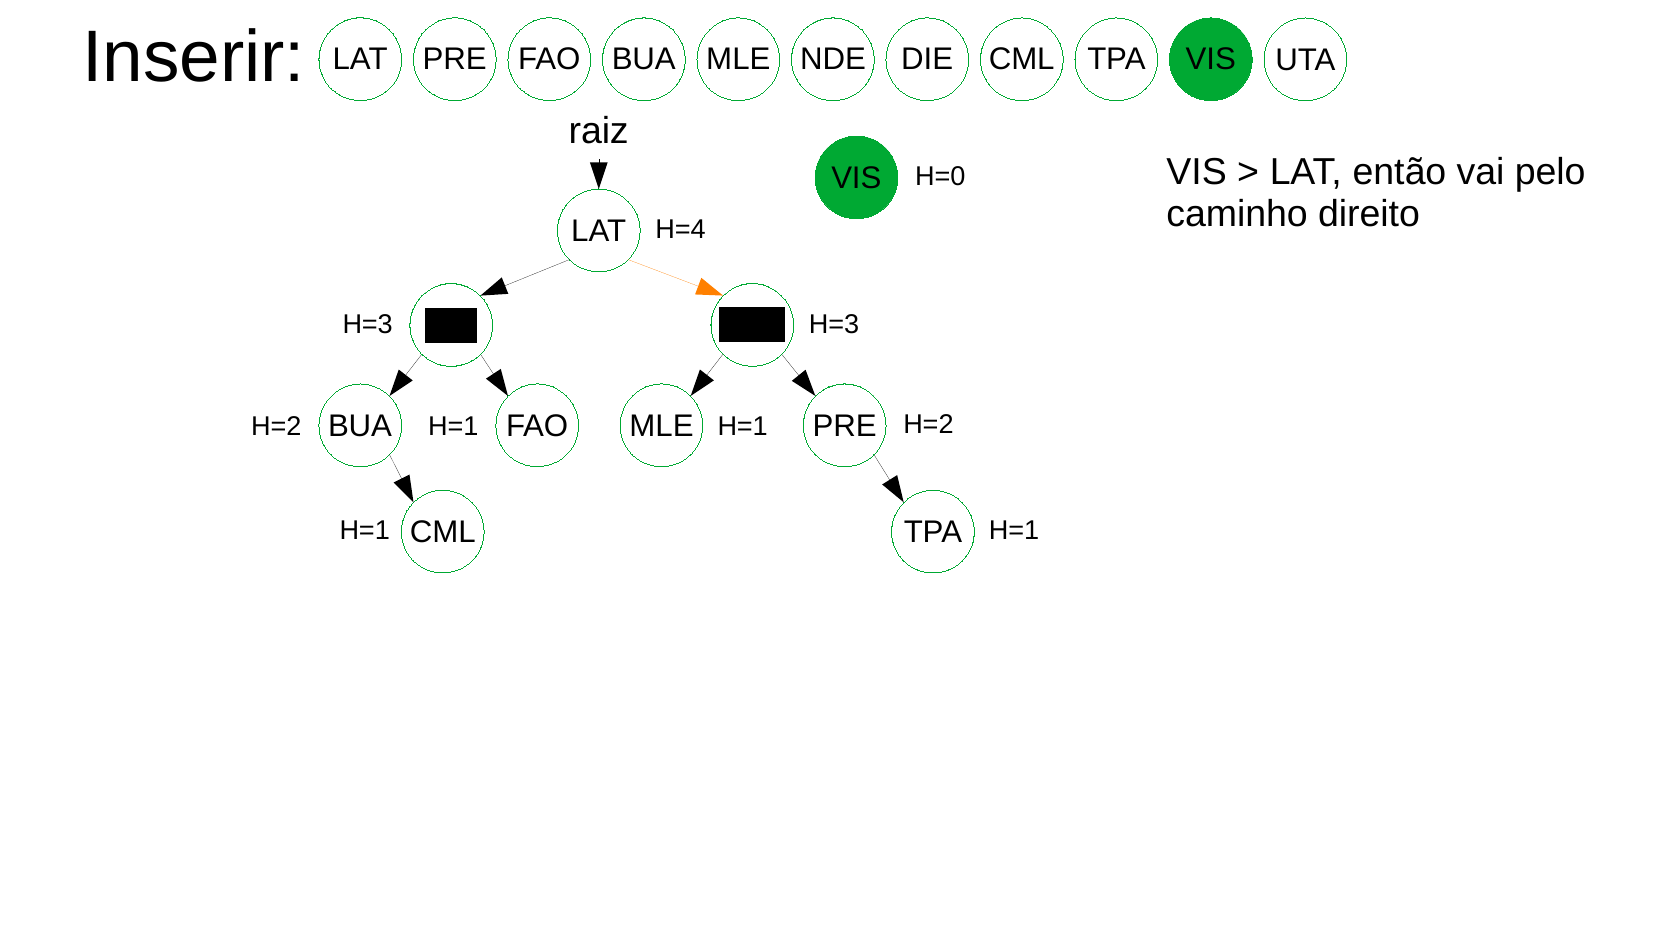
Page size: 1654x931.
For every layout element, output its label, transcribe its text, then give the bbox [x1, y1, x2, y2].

text_box PRE [413, 17, 497, 101]
text_box H=3 [327, 301, 408, 347]
text_box H=1 [974, 507, 1055, 553]
text_box H=0 [900, 153, 981, 199]
text_box FAO [507, 17, 591, 101]
text_box DIE [409, 283, 493, 367]
text_box H=4 [640, 206, 721, 252]
text_box TPA [891, 490, 975, 573]
text_box BUA [602, 17, 686, 101]
text_box H=2 [888, 401, 969, 447]
text_box LAT [557, 189, 640, 272]
text_box DIE [885, 17, 969, 101]
text_box MLE [620, 383, 702, 467]
text_box H=3 [794, 301, 875, 347]
text_box NDE [791, 17, 875, 101]
text_box H=1 [324, 507, 405, 553]
text_box VIS > LAT, então vai pelo caminho direito [1151, 142, 1601, 242]
text_box H=2 [236, 403, 317, 449]
text_box VIS [1169, 17, 1253, 101]
text_box FAO [495, 383, 579, 467]
text_box LAT [318, 17, 402, 101]
text_box BUA [318, 383, 402, 467]
text_box CML [405, 490, 485, 573]
text_box CML [980, 17, 1064, 101]
text_box TPA [1074, 17, 1158, 101]
text_box MLE [696, 17, 780, 101]
text_box H=1 [702, 403, 783, 449]
text_box UTA [1264, 17, 1347, 101]
text_box raiz [553, 102, 644, 160]
text_box H=1 [413, 403, 494, 449]
text_box PRE [803, 383, 887, 467]
text_box VIS [815, 136, 898, 219]
title Inserir: [82, 0, 319, 134]
text_box NDE [711, 283, 794, 367]
